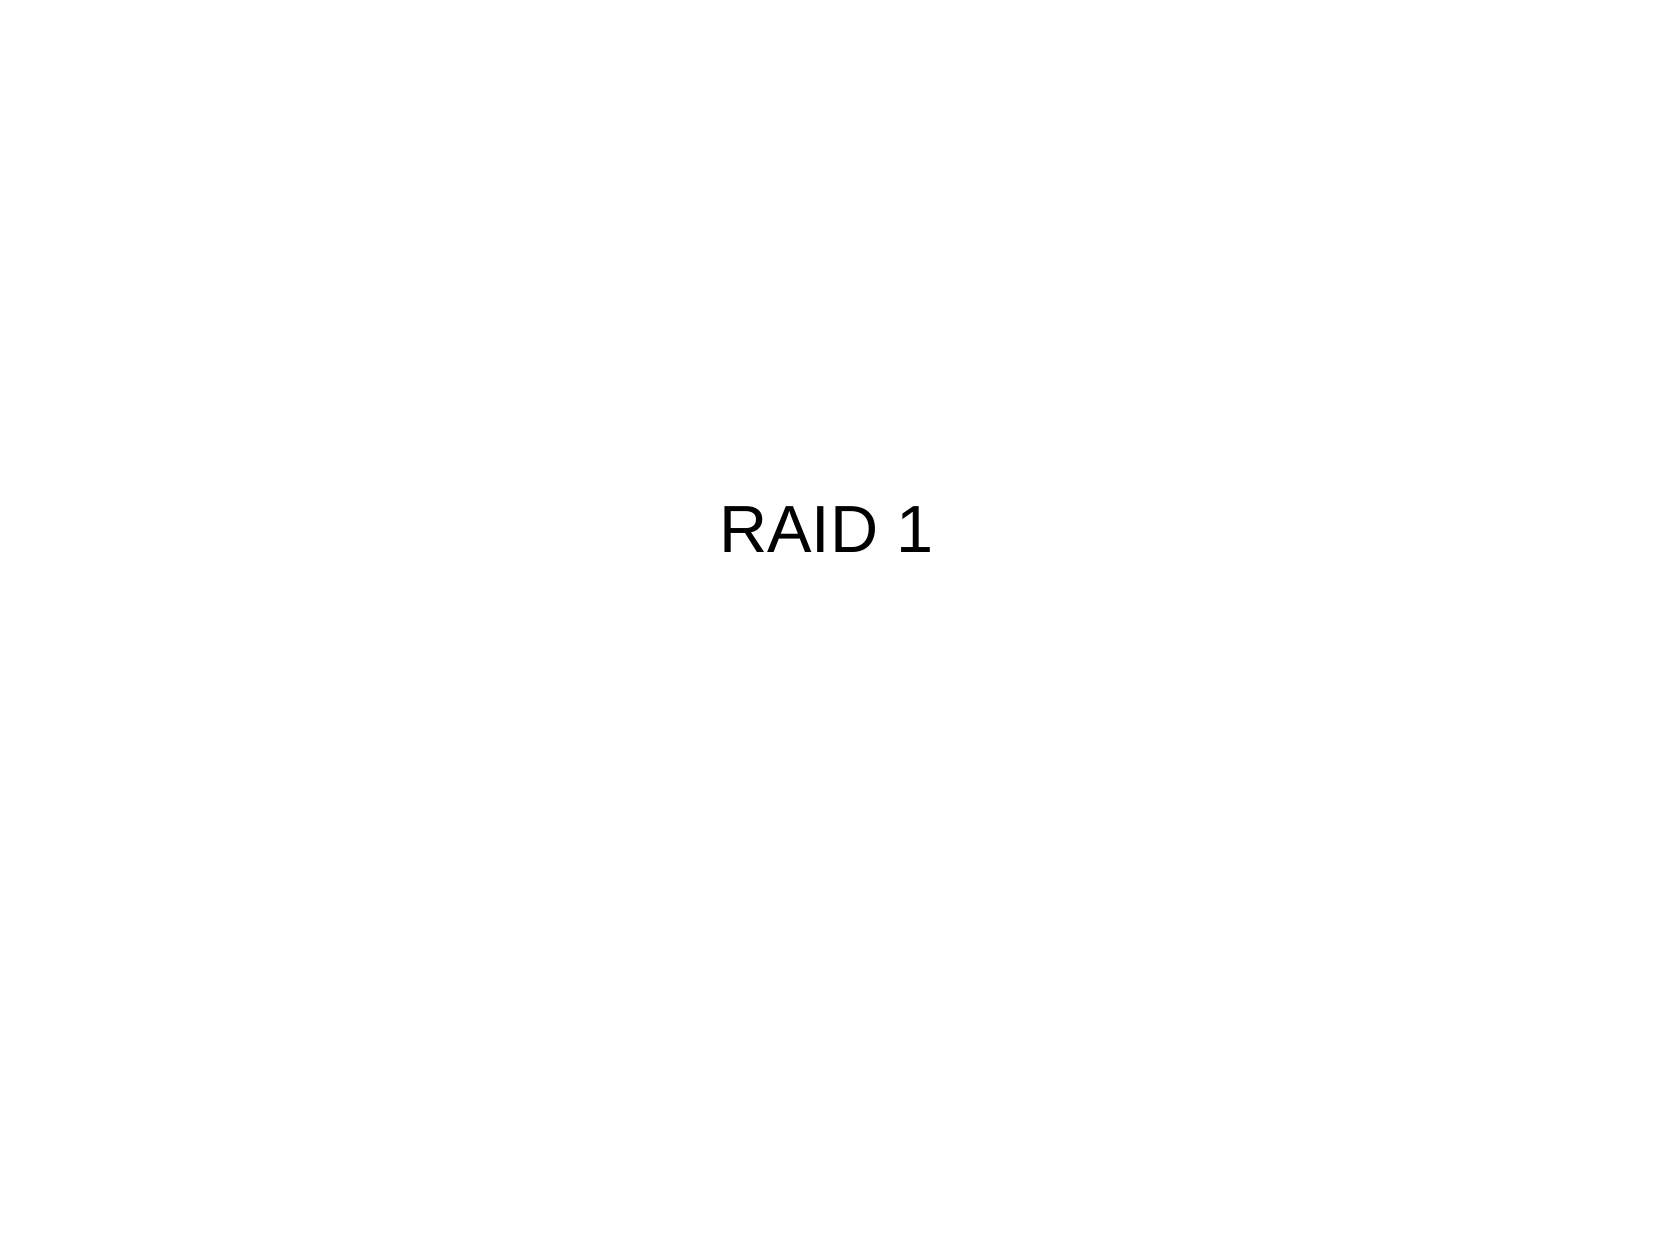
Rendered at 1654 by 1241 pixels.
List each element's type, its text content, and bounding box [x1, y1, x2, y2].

subtitle RAID 1 [82, 49, 1571, 1010]
